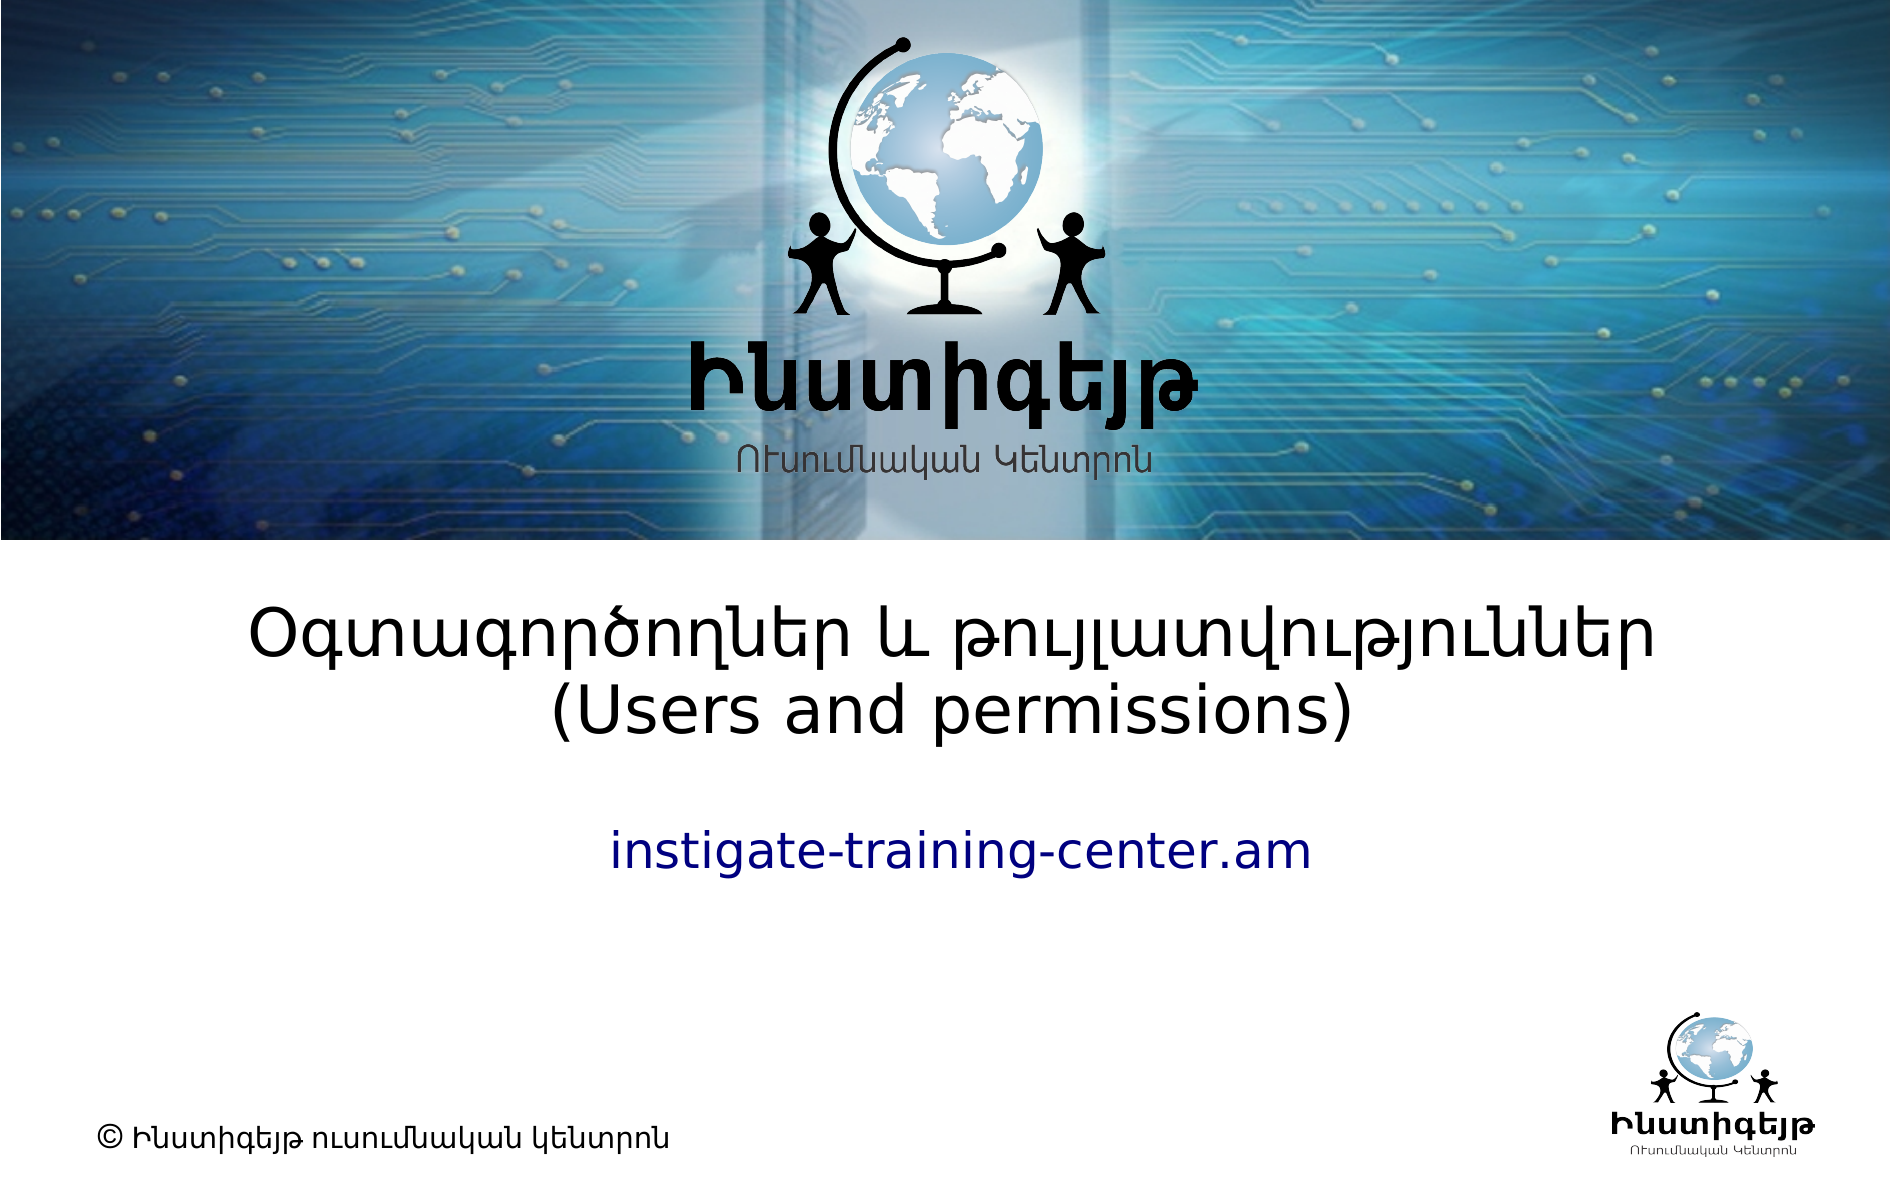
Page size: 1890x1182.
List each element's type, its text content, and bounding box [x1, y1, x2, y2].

subtitle instigate-training-center.am [300, 819, 1623, 938]
title Օգտագործողներ և թույլատվություններ (Users and permissions) [150, 586, 1757, 758]
picture [1, 0, 1890, 540]
picture [1612, 1012, 1815, 1157]
